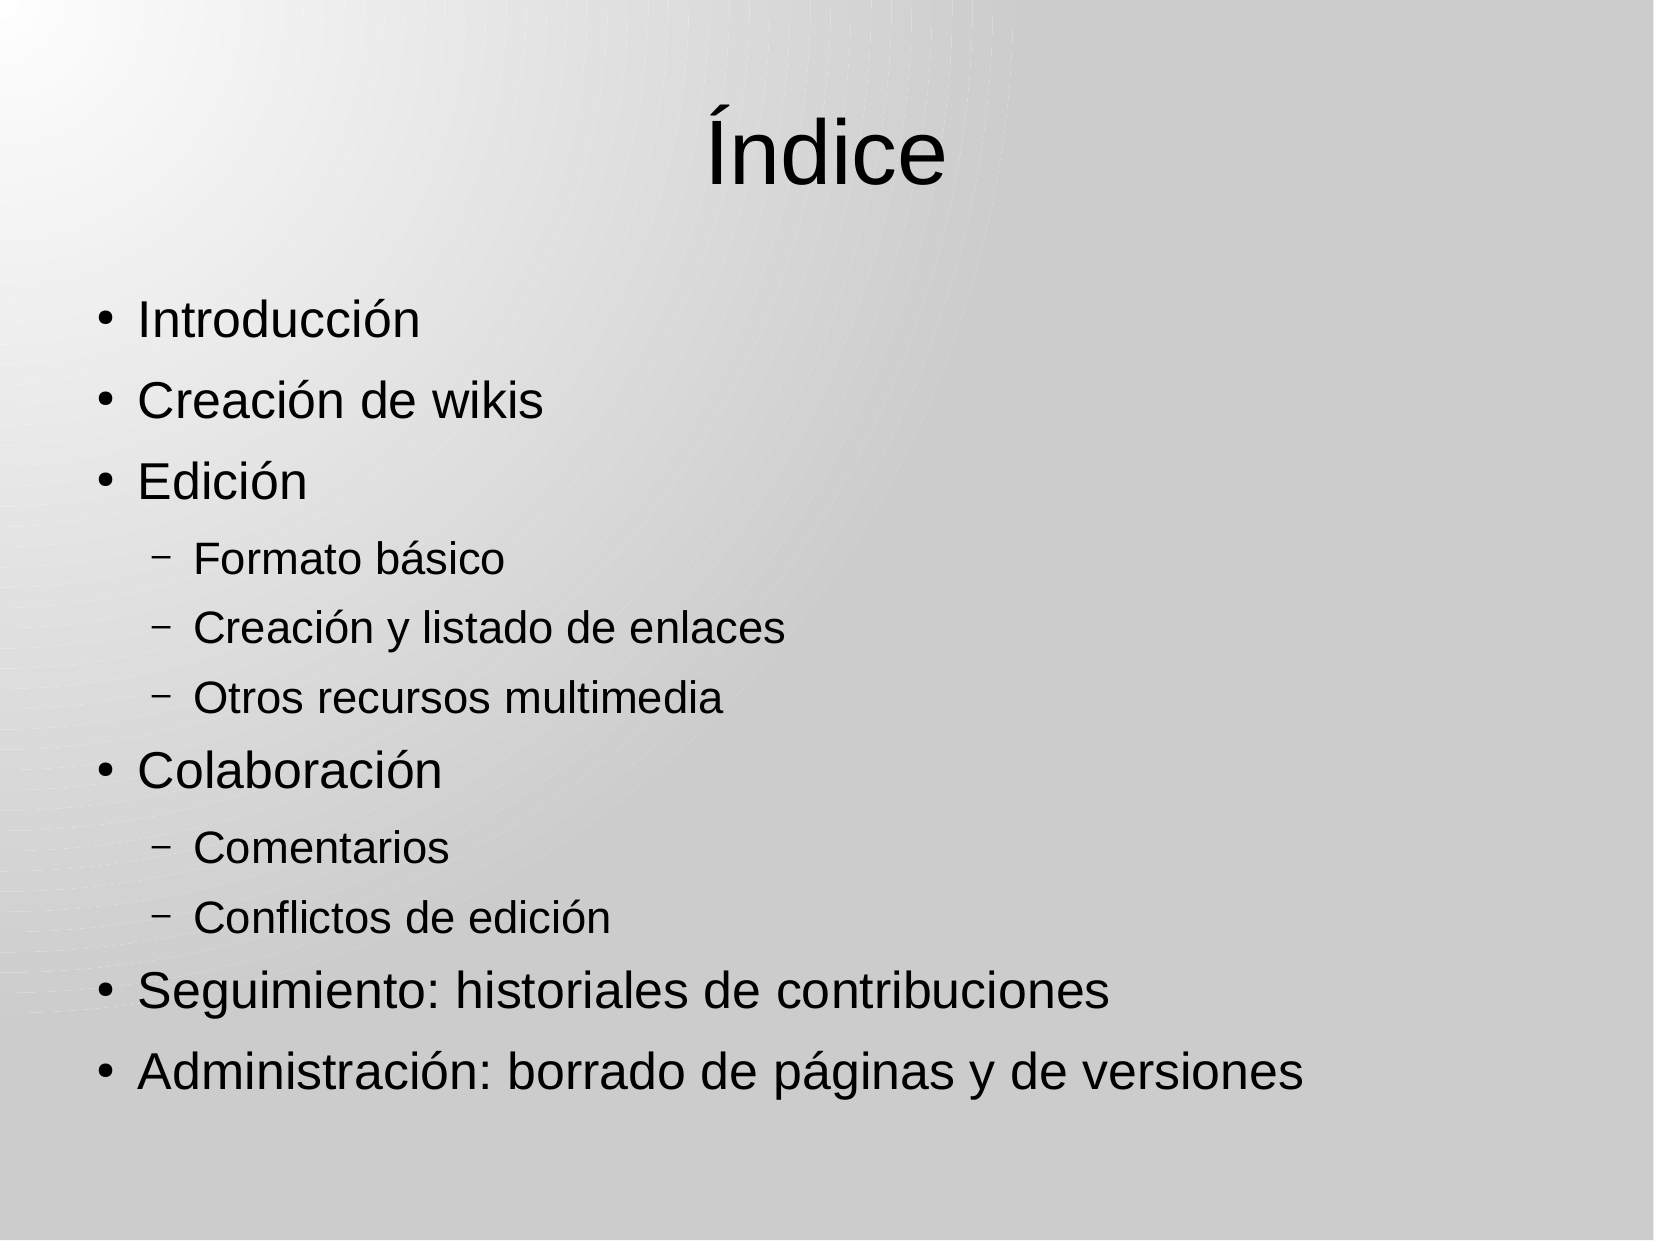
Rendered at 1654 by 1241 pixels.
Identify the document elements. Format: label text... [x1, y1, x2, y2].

list Introducción Creación de wikis Edición Formato básico Creación y listado de enlaces Otros recursos multimedia Colaboración Comentarios Conflictos de edición Seguimiento: historiales de contribuciones Administración: borrado de páginas y de versiones [82, 290, 1538, 1109]
title Índice [82, 49, 1571, 257]
